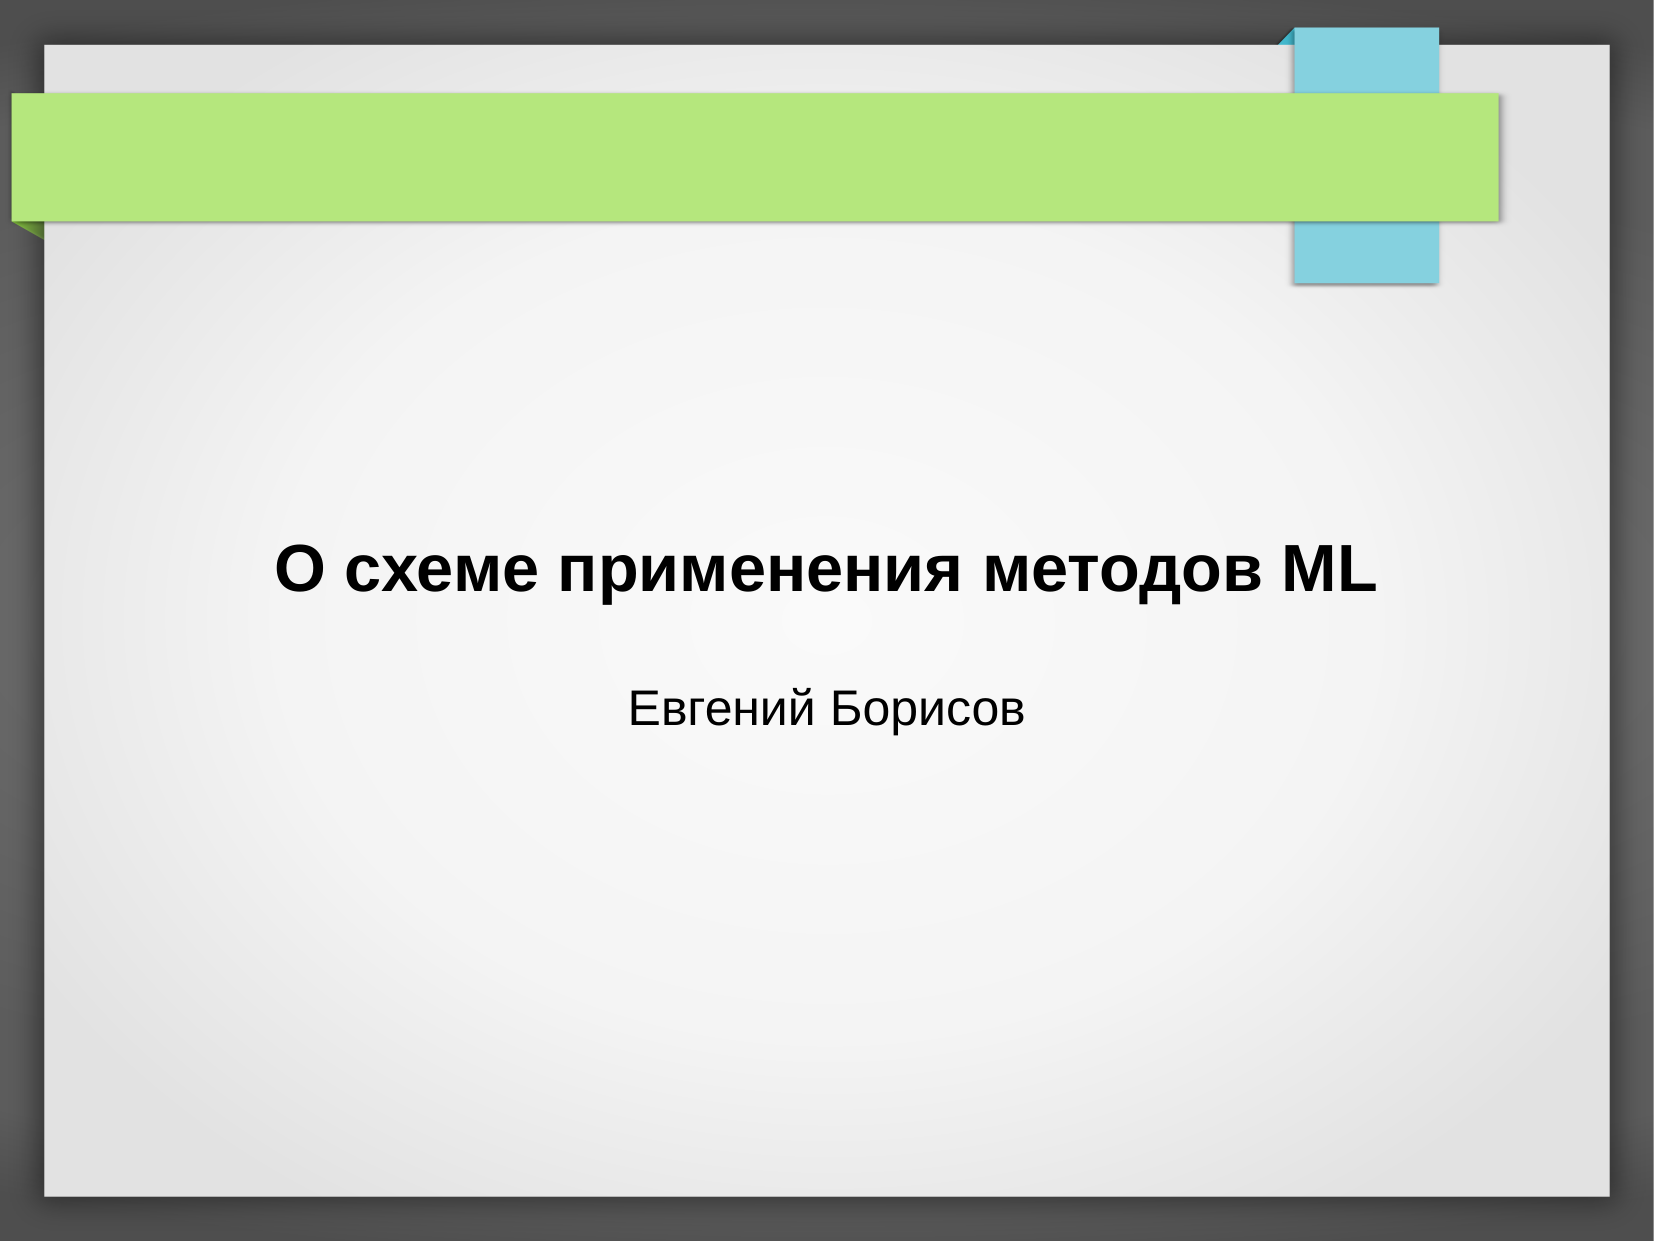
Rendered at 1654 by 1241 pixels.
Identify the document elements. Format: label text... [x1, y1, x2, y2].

picture [0, 0, 1654, 1241]
subtitle О схеме применения методов ML Евгений Борисов [82, 290, 1571, 1010]
